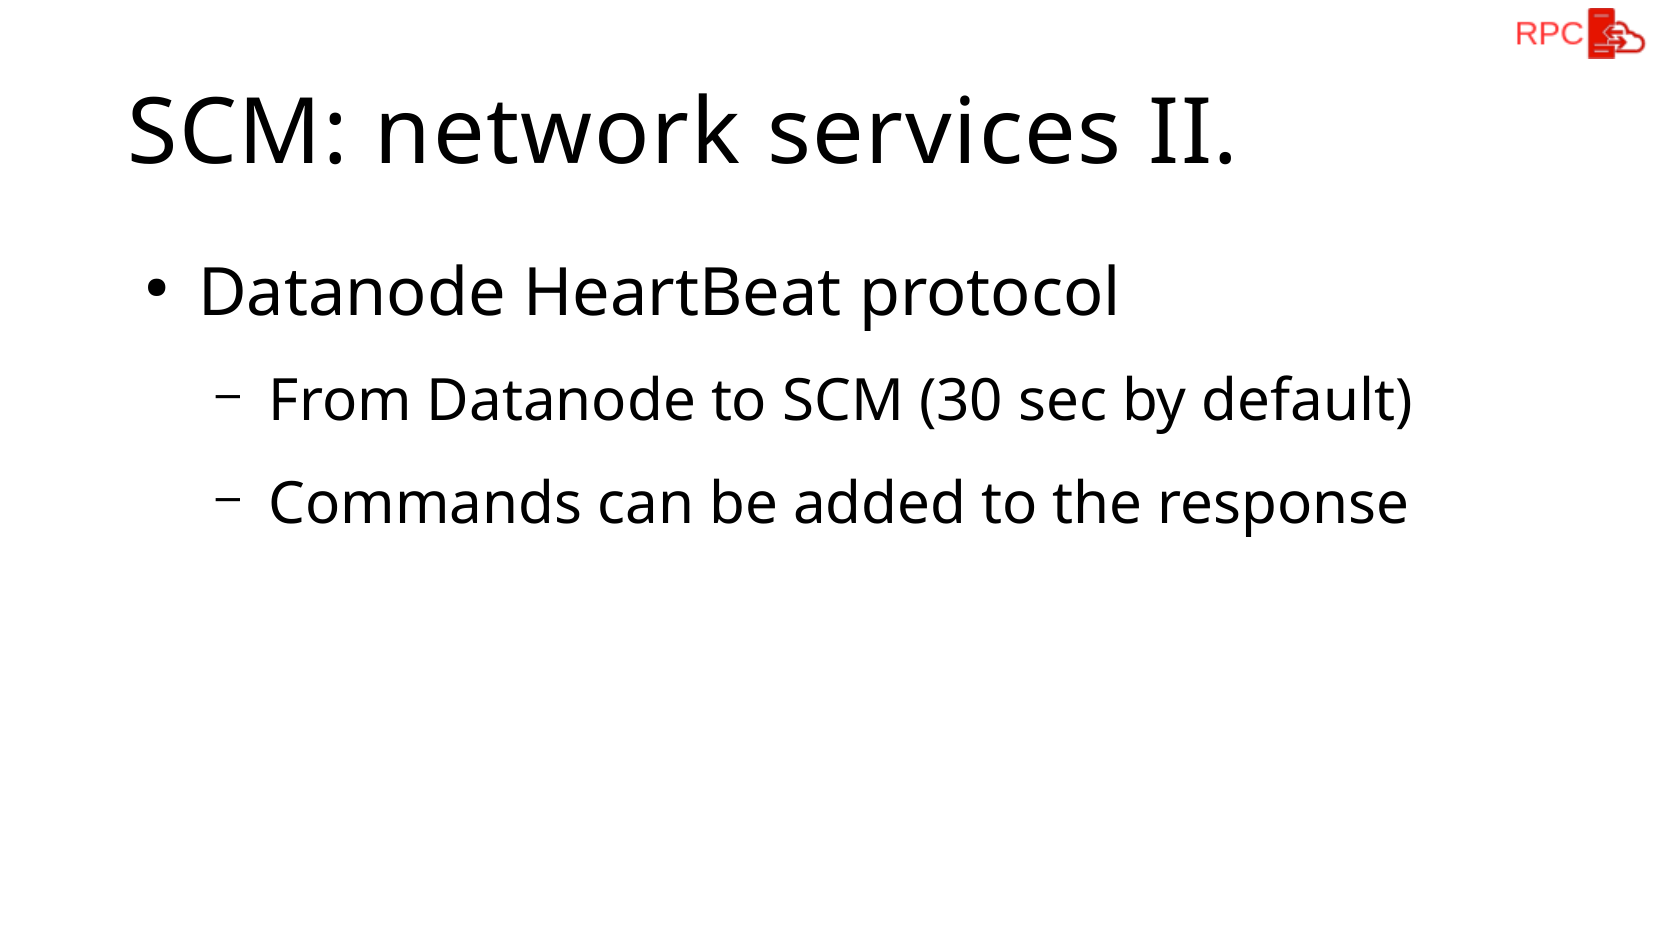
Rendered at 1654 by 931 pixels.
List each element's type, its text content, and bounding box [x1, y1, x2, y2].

list Datanode HeartBeat protocol From Datanode to SCM (30 sec by default) Commands can be added to the response [127, 244, 1527, 784]
picture [1513, 8, 1654, 59]
title SCM: network services II. [127, 69, 1654, 187]
